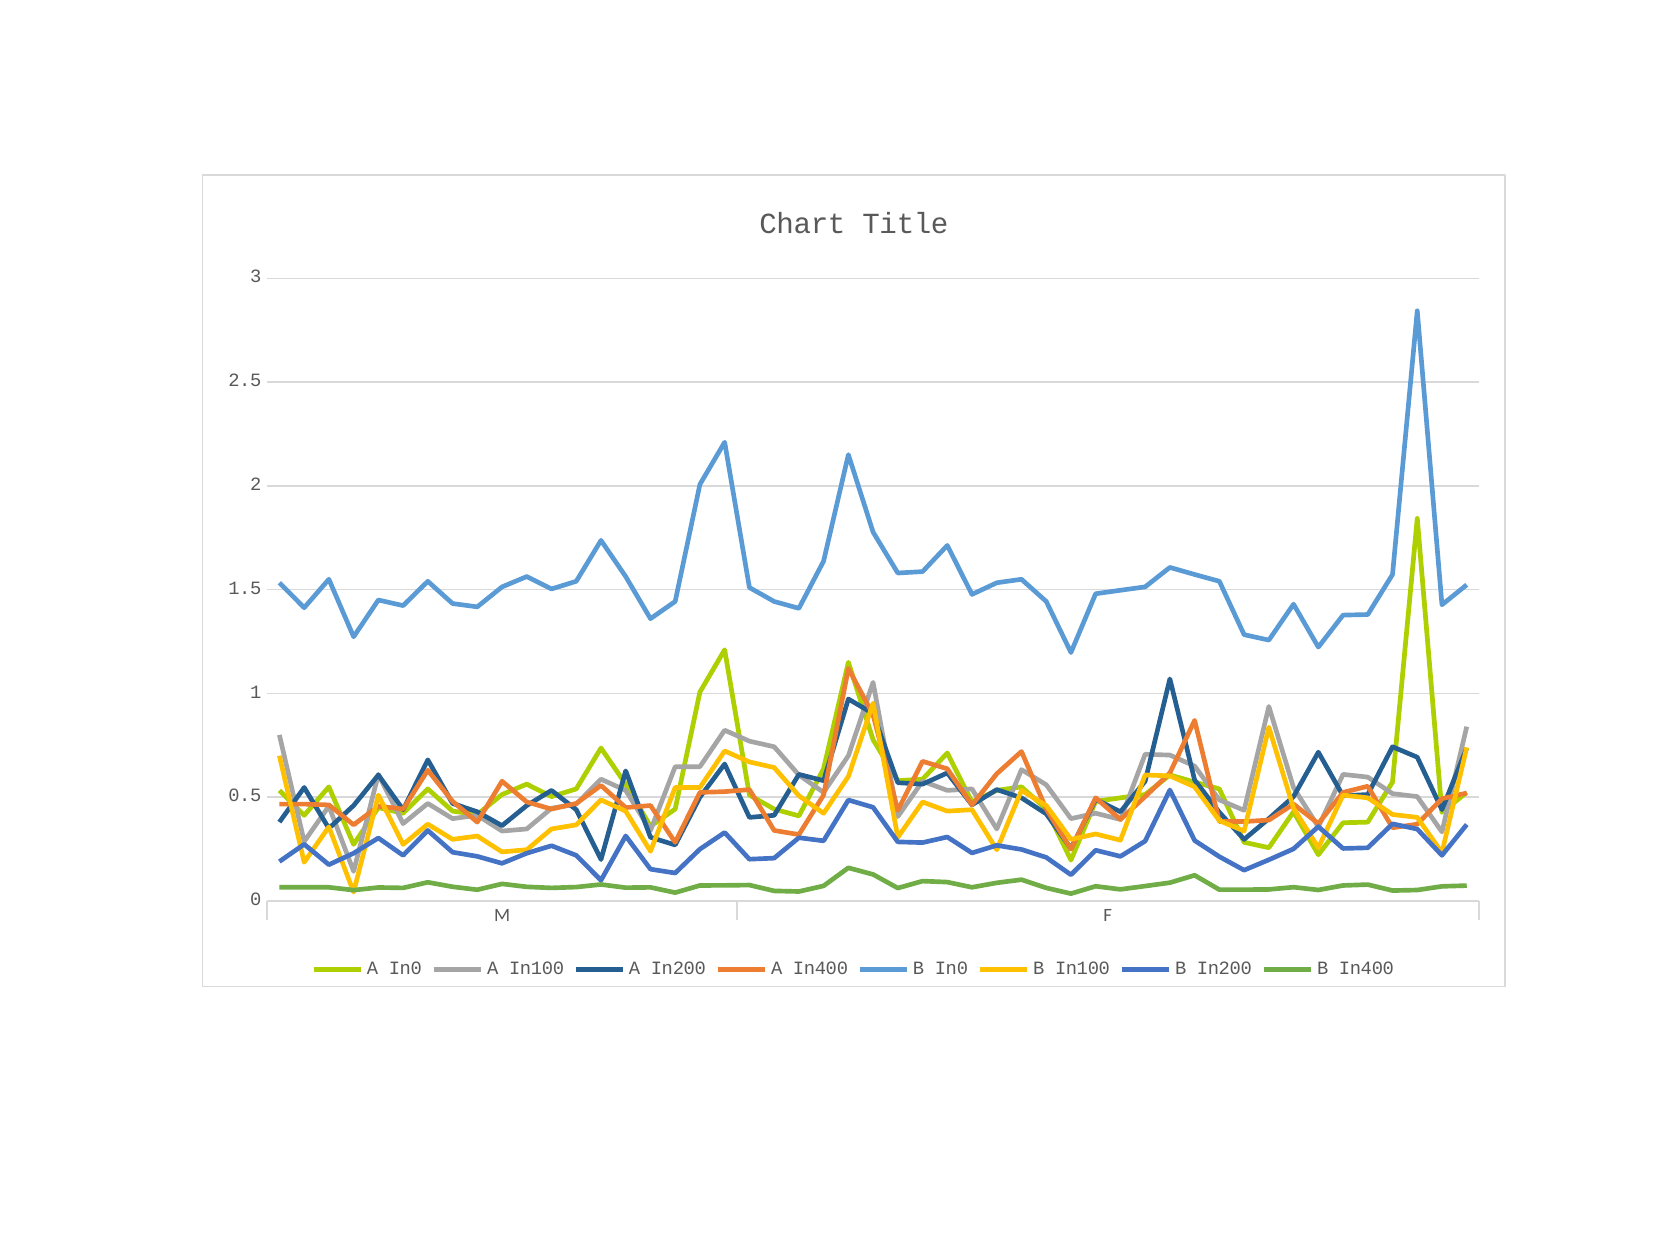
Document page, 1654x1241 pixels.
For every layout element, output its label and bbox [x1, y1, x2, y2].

chart [201, 174, 1506, 988]
